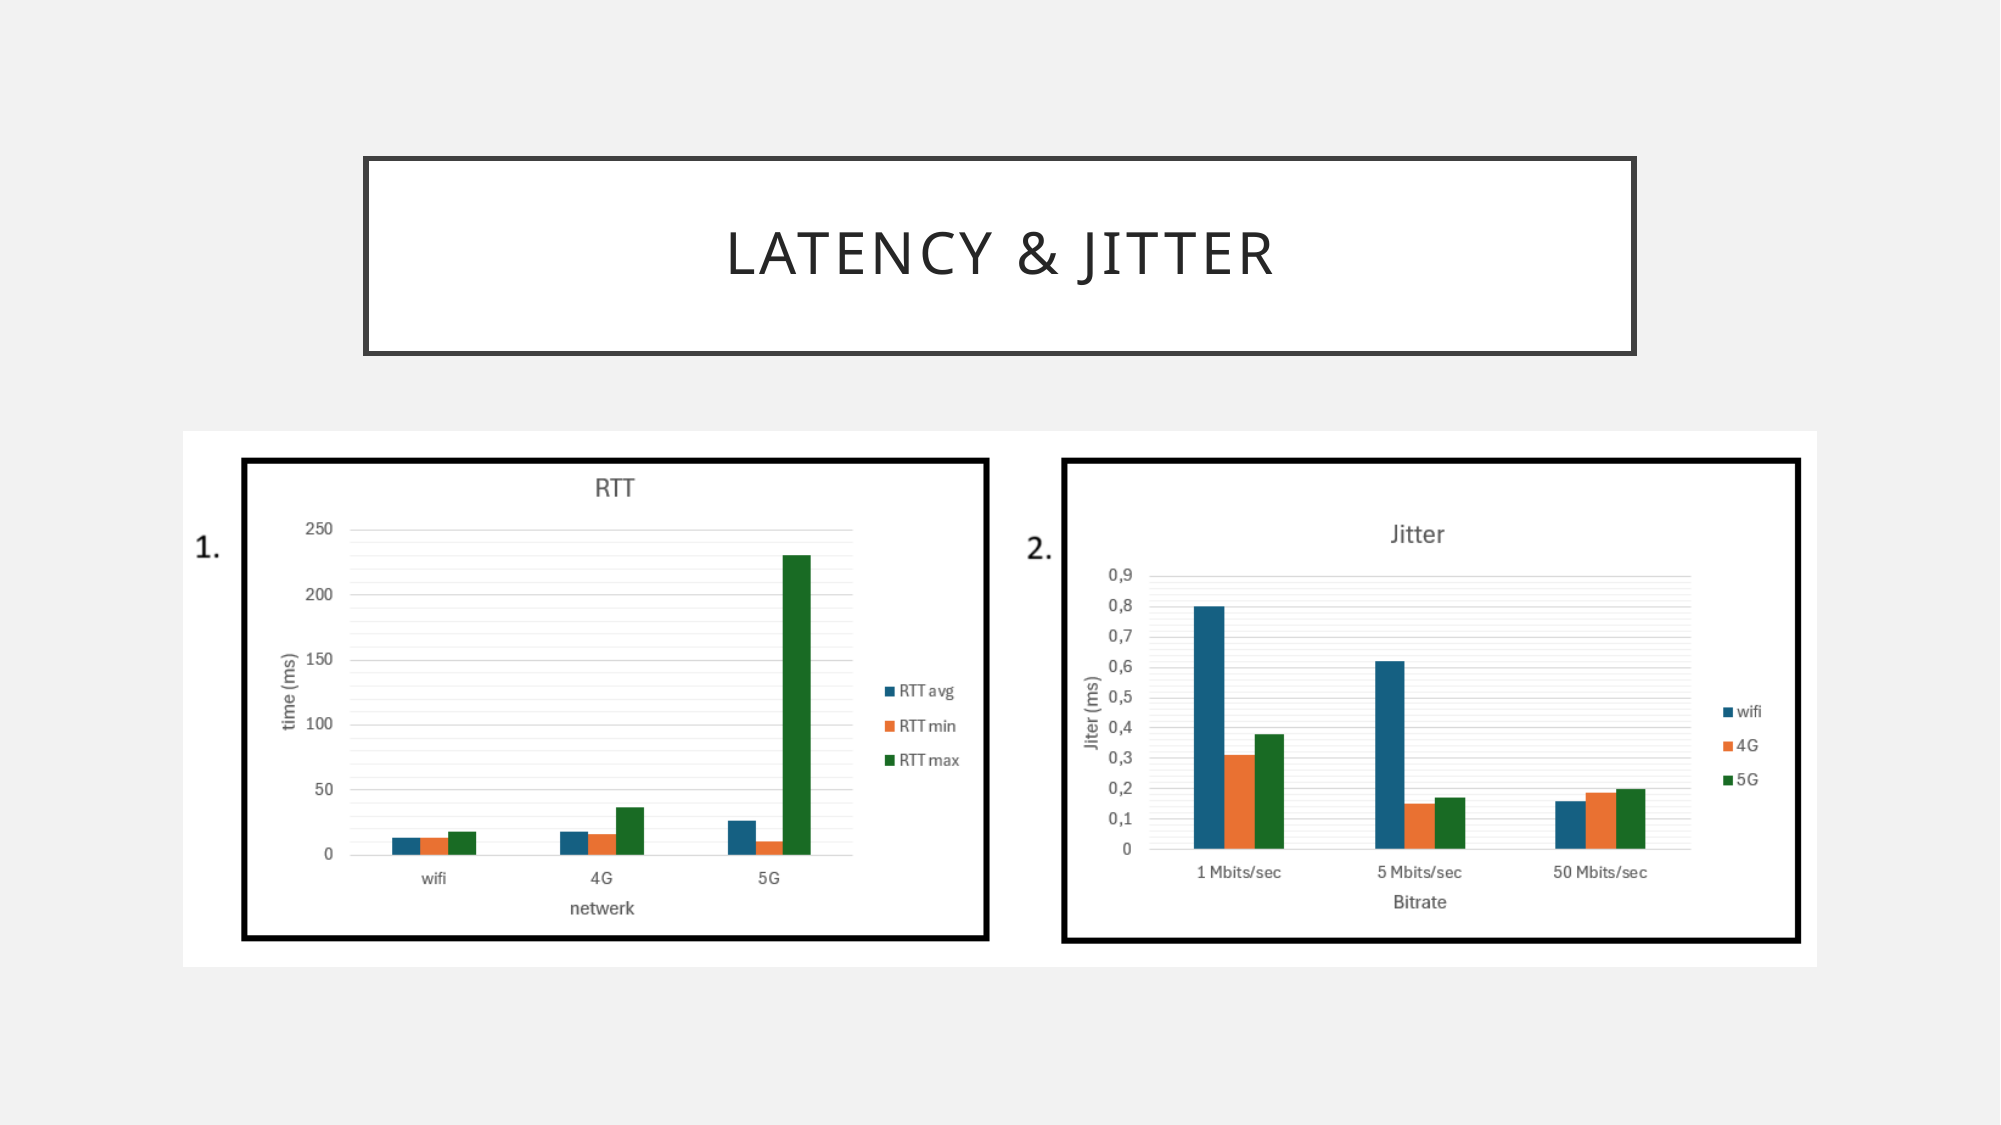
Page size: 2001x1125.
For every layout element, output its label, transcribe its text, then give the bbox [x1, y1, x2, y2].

picture [183, 431, 1817, 967]
title Latency & jitter [366, 158, 1634, 354]
